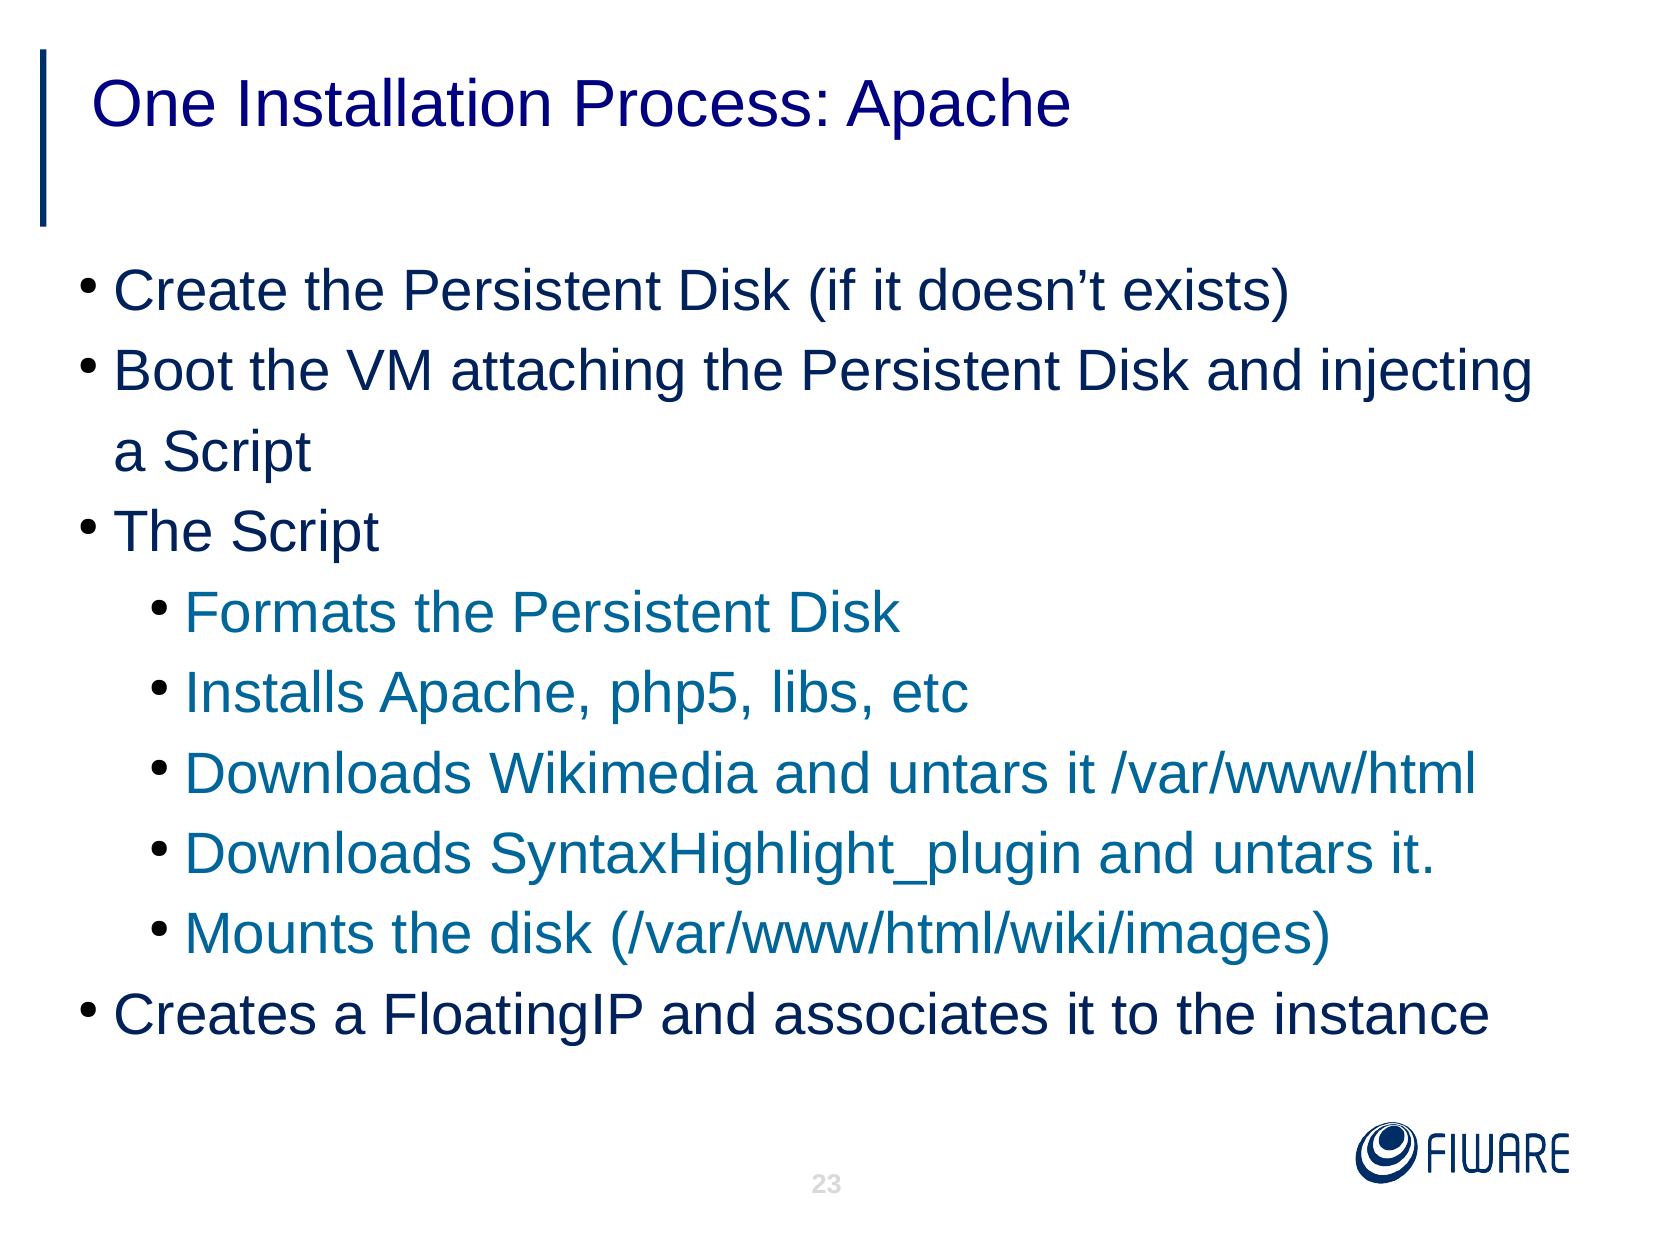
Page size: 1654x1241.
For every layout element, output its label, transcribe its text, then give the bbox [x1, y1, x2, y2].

title One Installation Process: Apache [76, 51, 1408, 196]
picture [1351, 1116, 1575, 1188]
text_box Create the Persistent Disk (if it doesn’t exists) Boot the VM attaching the Persistent Disk and injecting a Script The Script Formats the Persistent Disk Installs Apache, php5, libs, etc Downloads Wikimedia and untars it /var/www/html Downloads SyntaxHighlight_plugin and untars it. Mounts the disk (/var/www/html/wiki/images) Creates a FloatingIP and associates it to the instance [63, 234, 1573, 1054]
slide_number <number> [733, 1149, 921, 1216]
